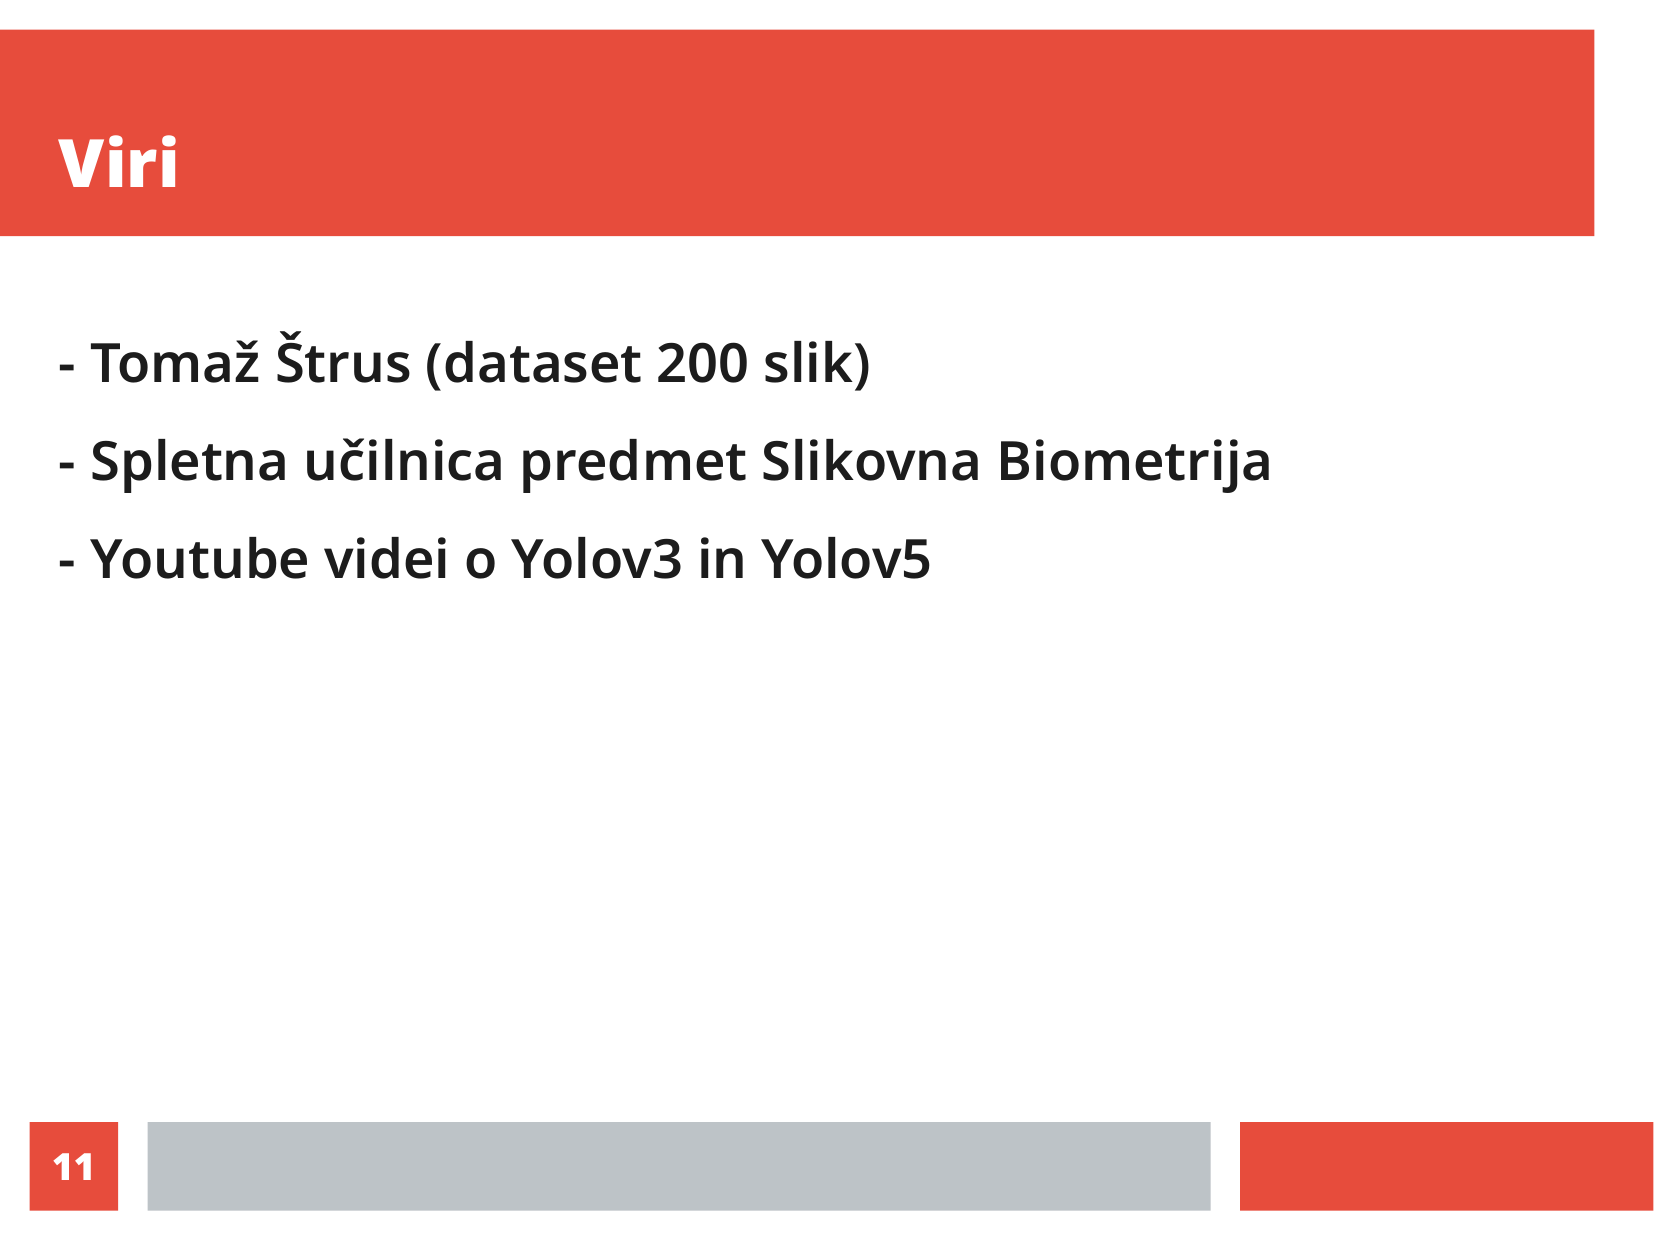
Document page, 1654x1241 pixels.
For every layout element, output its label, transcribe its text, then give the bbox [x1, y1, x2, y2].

title Viri [59, 59, 1595, 207]
list - Tomaž Štrus (dataset 200 slik) - Spletna učilnica predmet Slikovna Biometrija - Youtube videi o Yolov3 in Yolov5 [59, 324, 1565, 1093]
